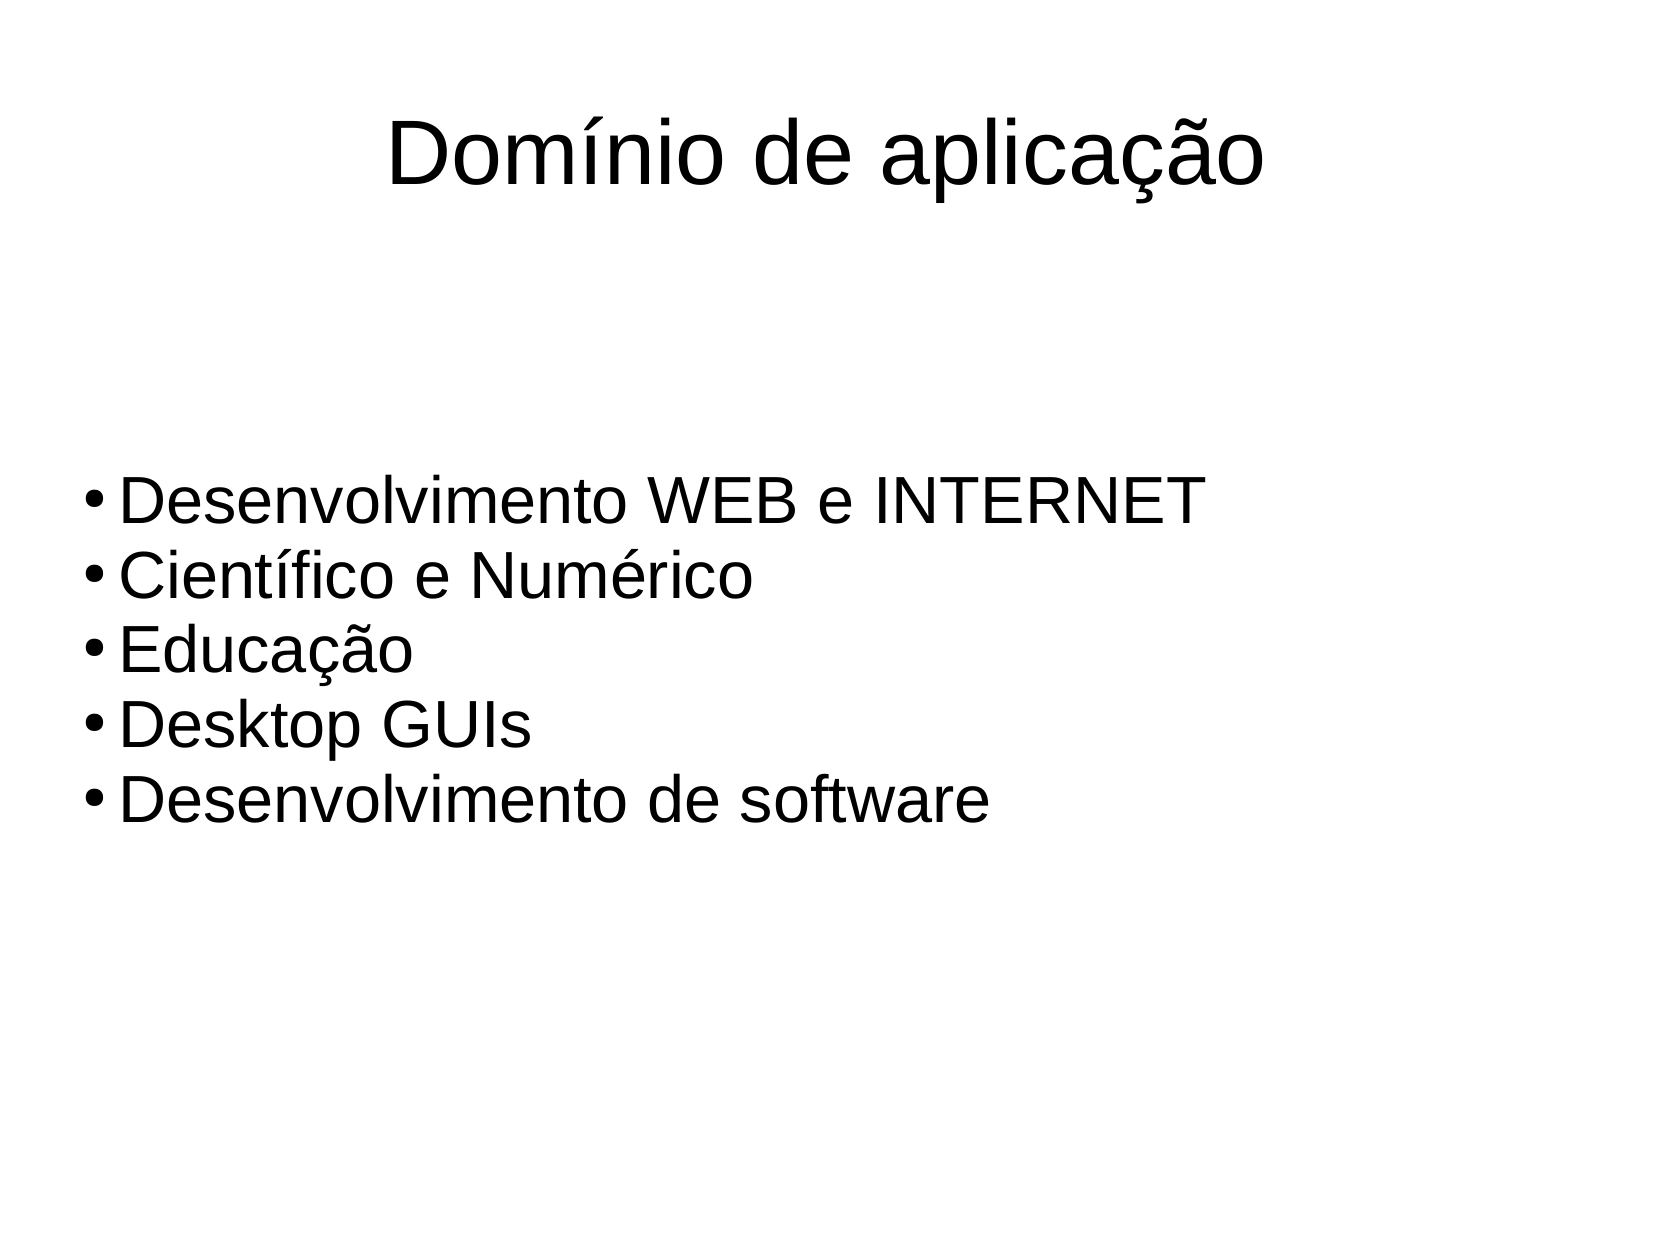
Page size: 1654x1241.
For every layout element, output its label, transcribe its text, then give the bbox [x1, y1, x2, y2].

subtitle Desenvolvimento WEB e INTERNET Científico e Numérico Educação Desktop GUIs Desenvolvimento de software [82, 290, 1571, 1010]
title Domínio de aplicação [82, 49, 1571, 257]
